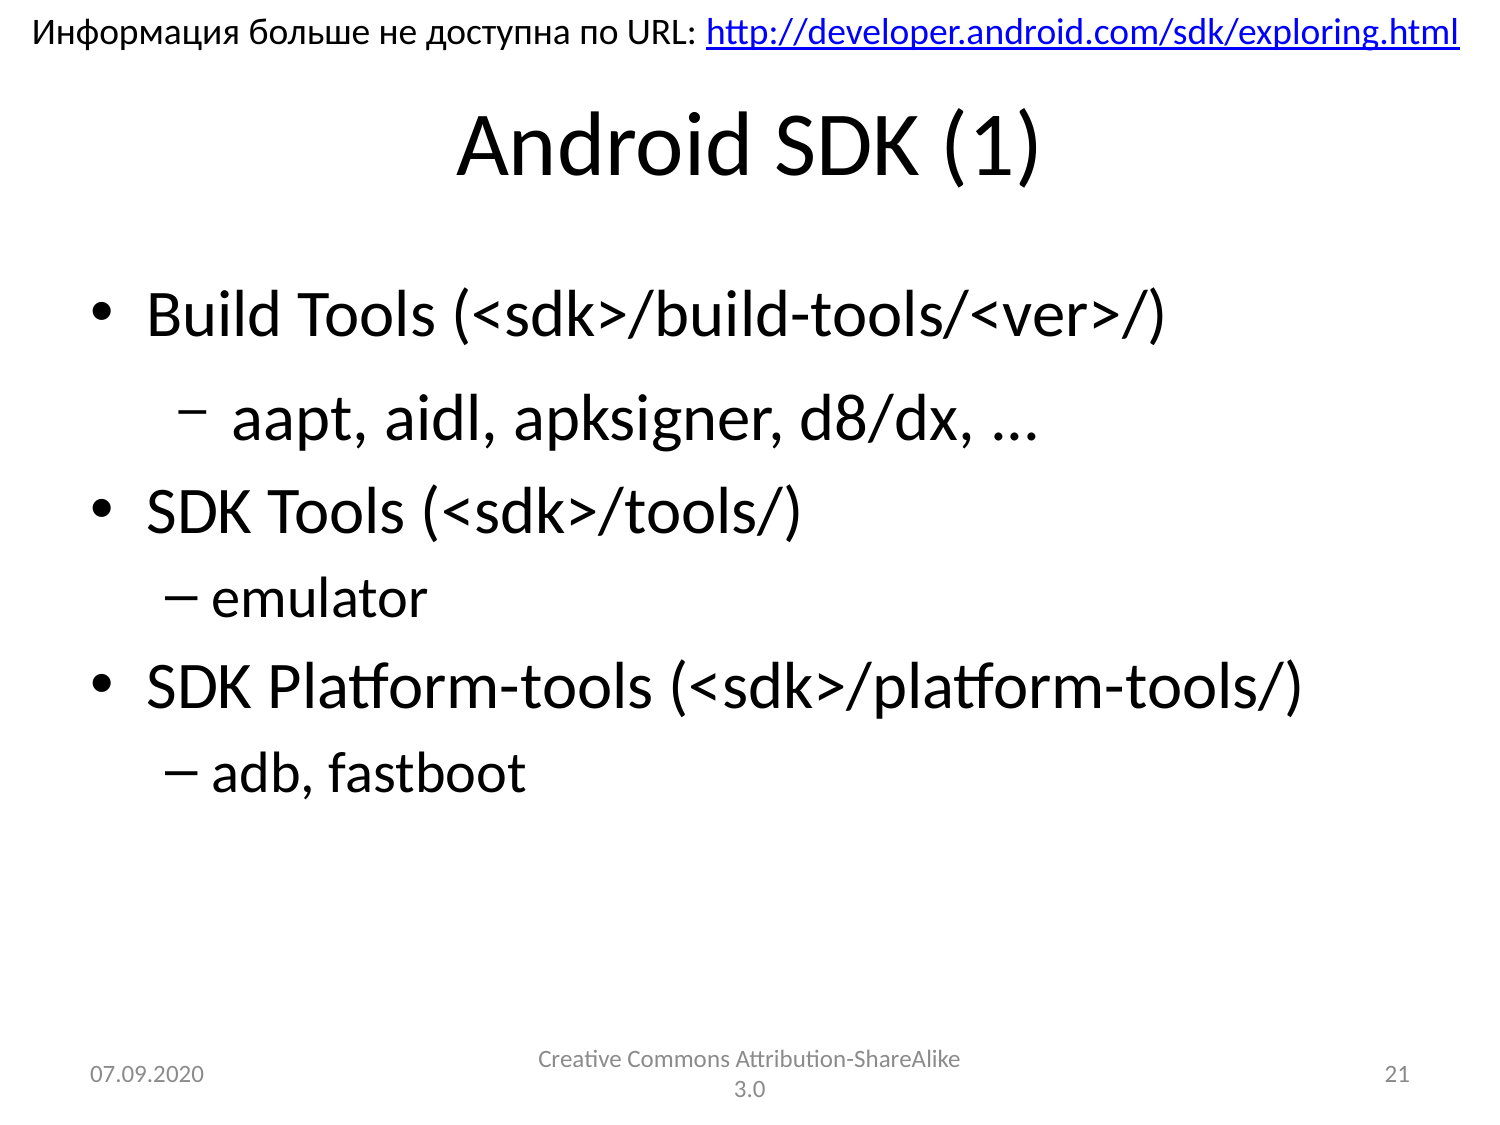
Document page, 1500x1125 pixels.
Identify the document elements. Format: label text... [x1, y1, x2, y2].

list Build Tools (<sdk>/build-tools/<ver>/) aapt, aidl, apksigner, d8/dx, ... SDK Tools (<sdk>/tools/) emulator SDK Platform-tools (<sdk>/platform-tools/) adb, fastboot [75, 262, 1425, 1005]
text_box Информация больше не доступна по URL: http://developer.android.com/sdk/exploring.html [0, 0, 1500, 60]
slide_number <number> [1074, 1042, 1425, 1103]
footer Creative Commons Attribution-ShareAlike 3.0 [512, 1042, 988, 1103]
title Android SDK (1) [75, 60, 1425, 233]
